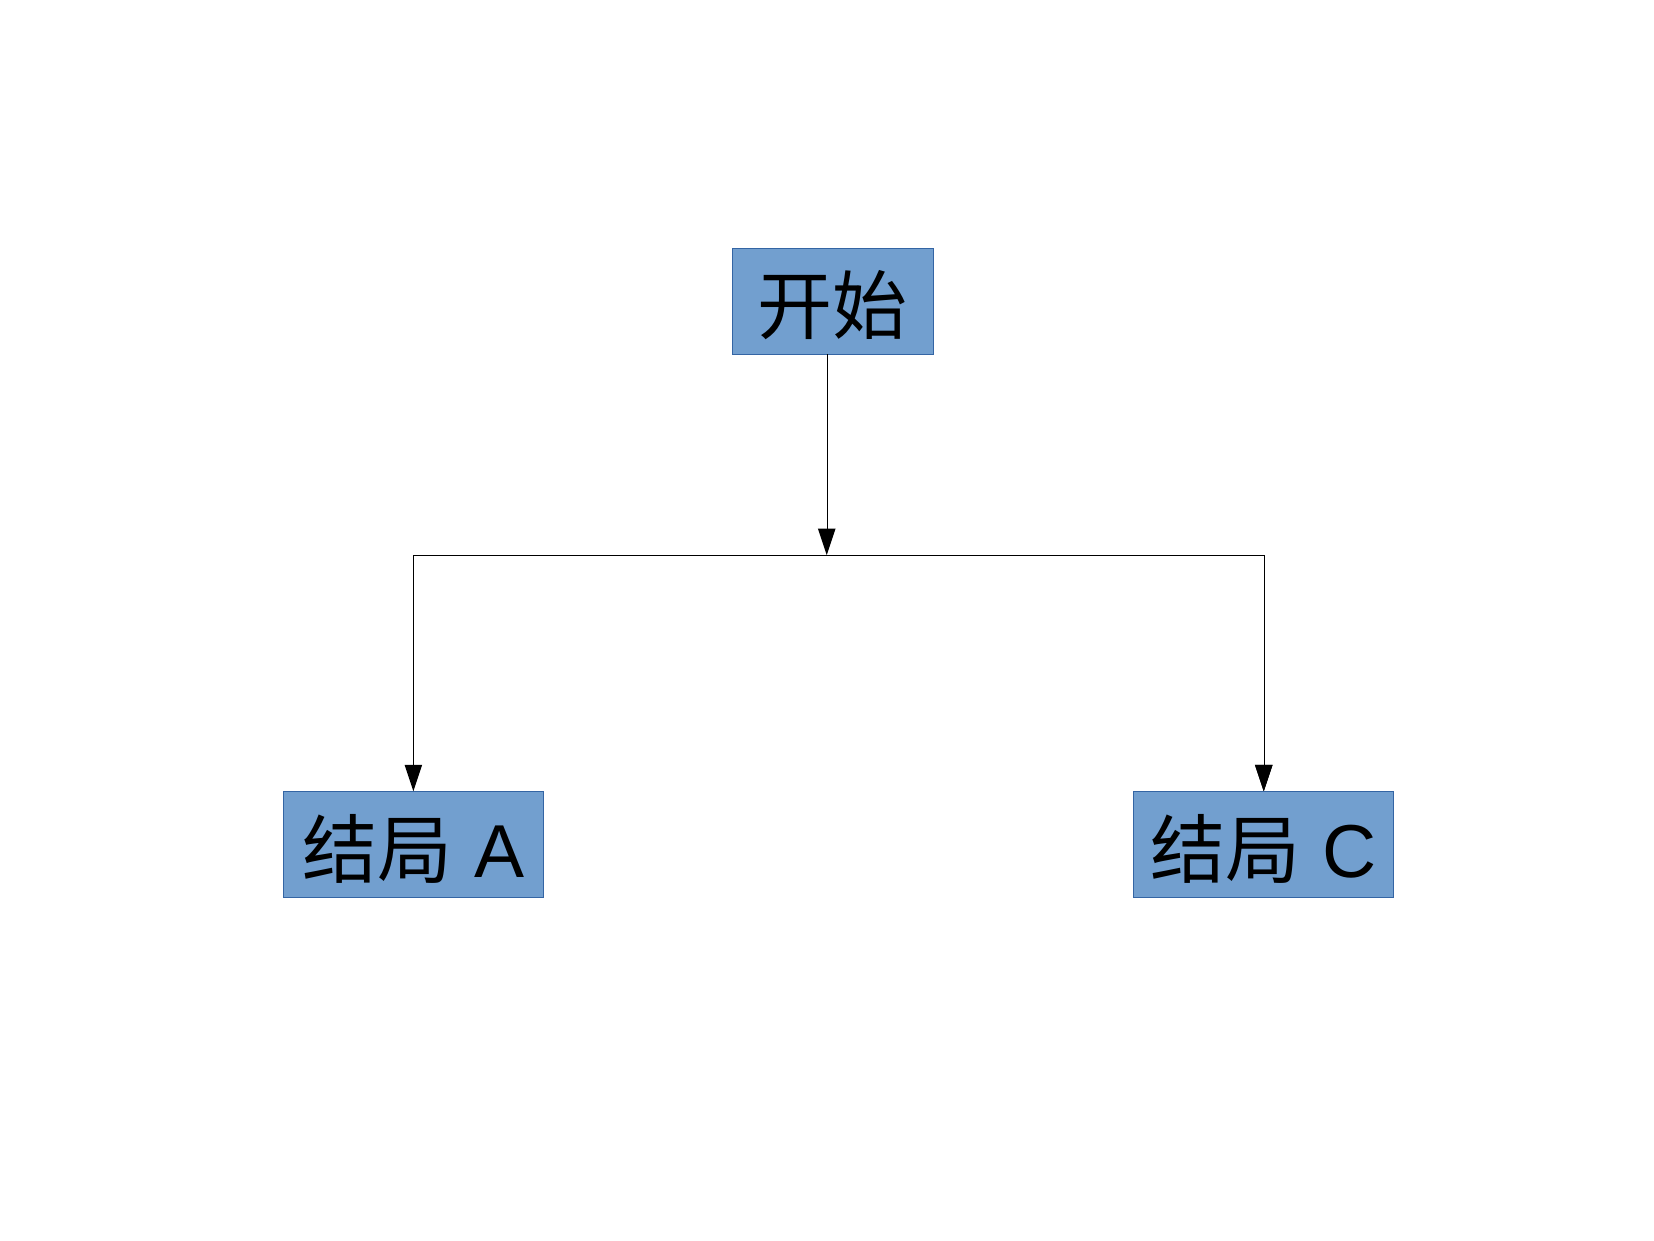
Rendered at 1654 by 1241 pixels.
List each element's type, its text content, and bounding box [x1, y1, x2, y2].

text_box 结局C [1133, 791, 1394, 898]
text_box 开始 [732, 248, 934, 355]
text_box 结局A [283, 791, 544, 898]
